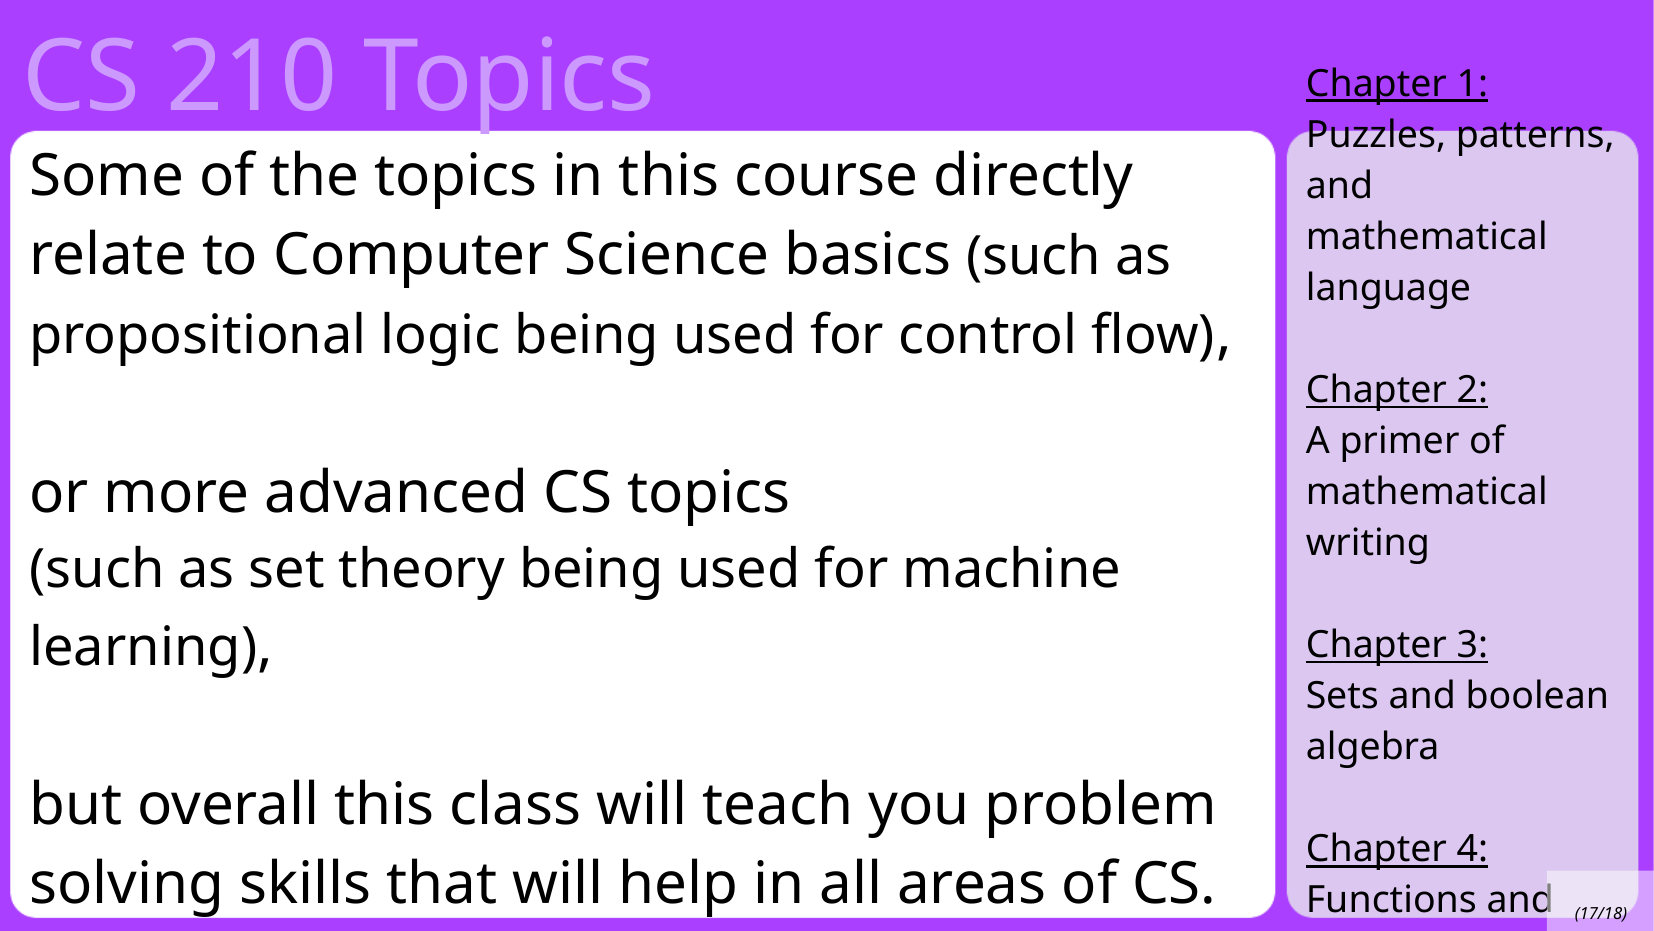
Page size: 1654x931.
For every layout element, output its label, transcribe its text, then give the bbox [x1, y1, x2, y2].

picture [1334, 130, 1345, 145]
picture [1312, 130, 1322, 134]
picture [1483, 137, 1493, 145]
text_box Chapter 1: Puzzles, patterns, and mathematical language Chapter 2: A primer of mathematical writing Chapter 3: Sets and boolean algebra Chapter 4: Functions and relations [1290, 150, 1631, 881]
picture [0, 0, 1654, 931]
title CS 210 Topics [22, 13, 1511, 130]
text_box Some of the topics in this course directly relate to Computer Science basics (such as propositional logic being used for control flow), or more advanced CS topics (such as set theory being used for machine learning), but overall this class will teach you problem solving skills that will help in all areas of CS. [29, 135, 1254, 918]
picture [1461, 130, 1473, 145]
text_box (<number>/18) [1546, 877, 1654, 931]
picture [1402, 130, 1412, 135]
picture [1535, 894, 1546, 910]
